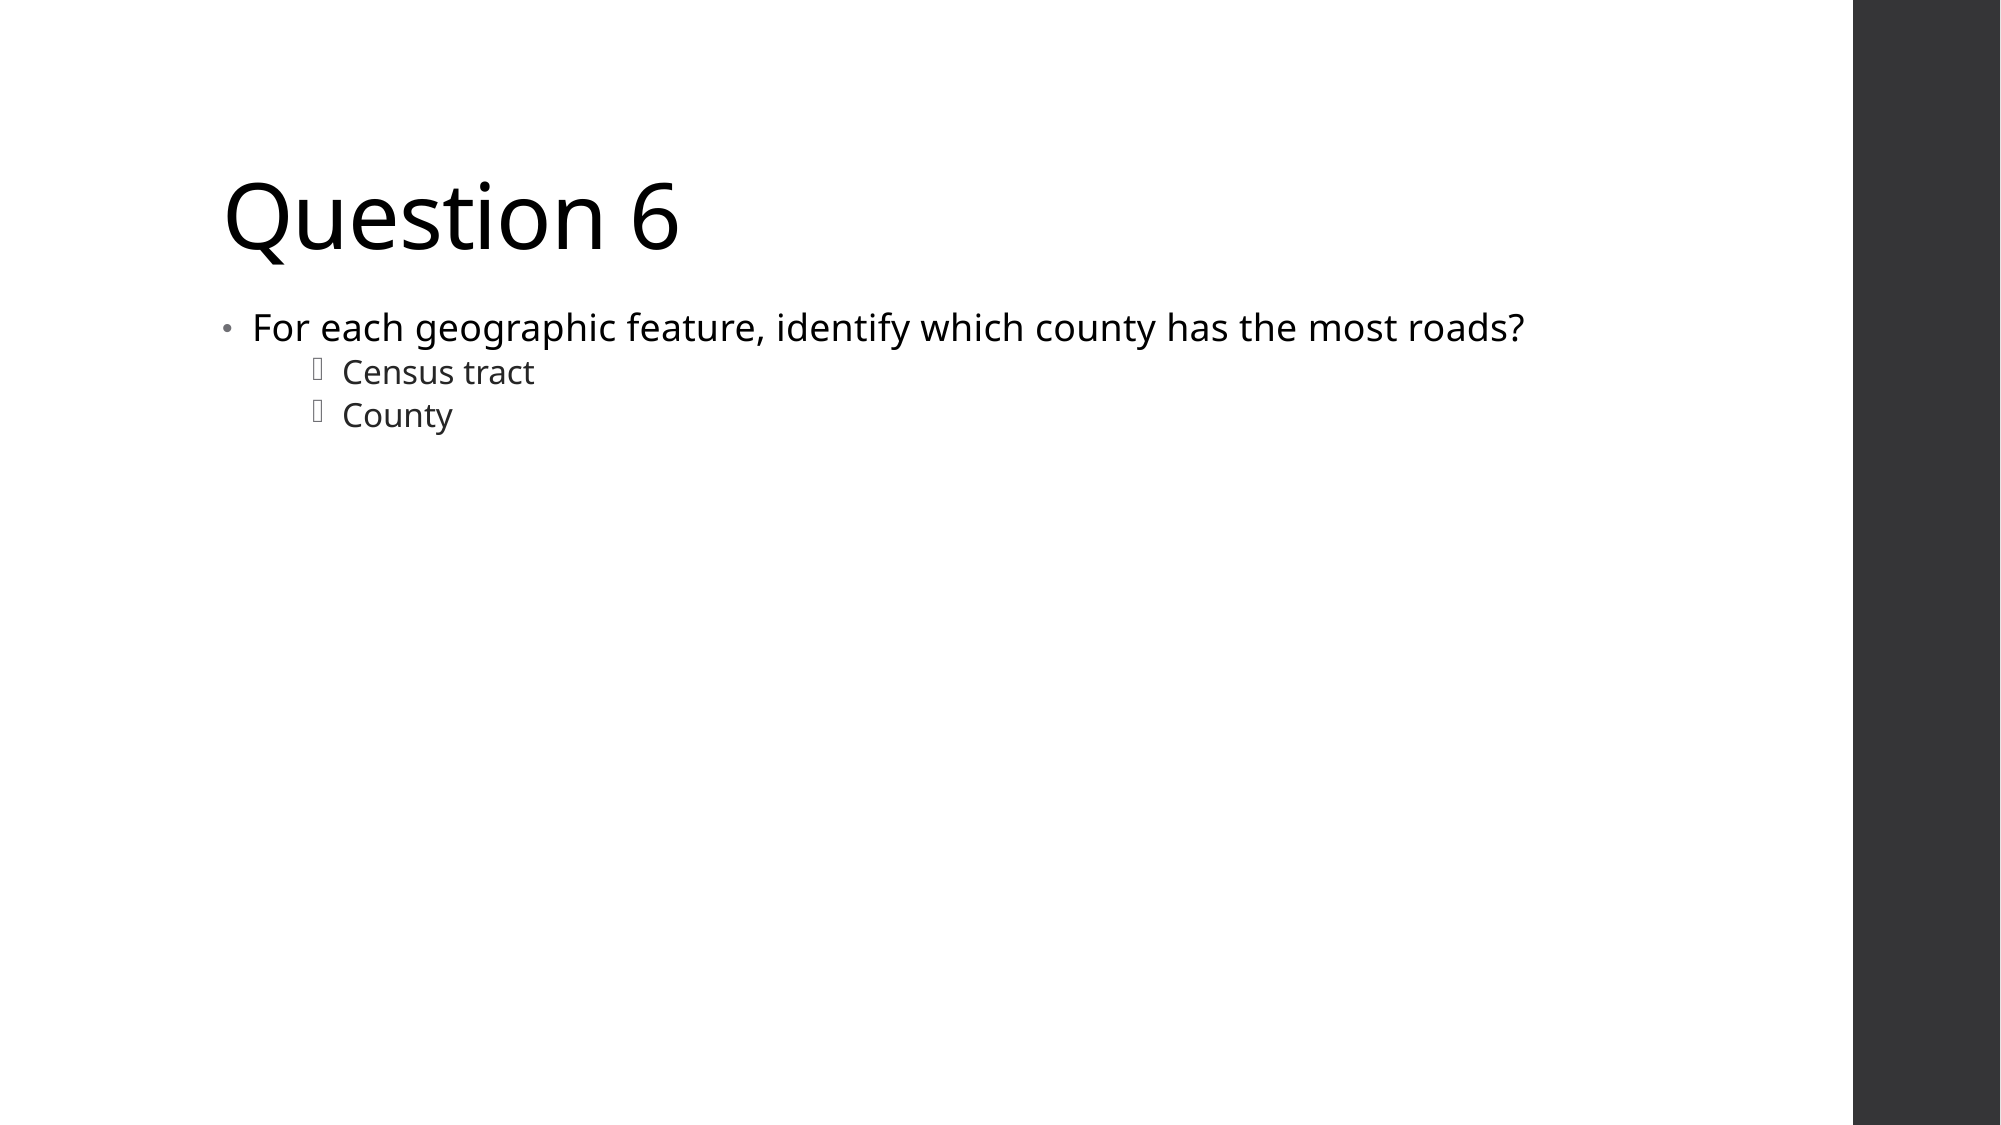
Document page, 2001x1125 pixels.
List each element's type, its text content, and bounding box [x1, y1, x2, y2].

title Question 6 [206, 60, 1797, 278]
list For each geographic feature, identify which county has the most roads? Census tract County [206, 299, 1617, 1014]
